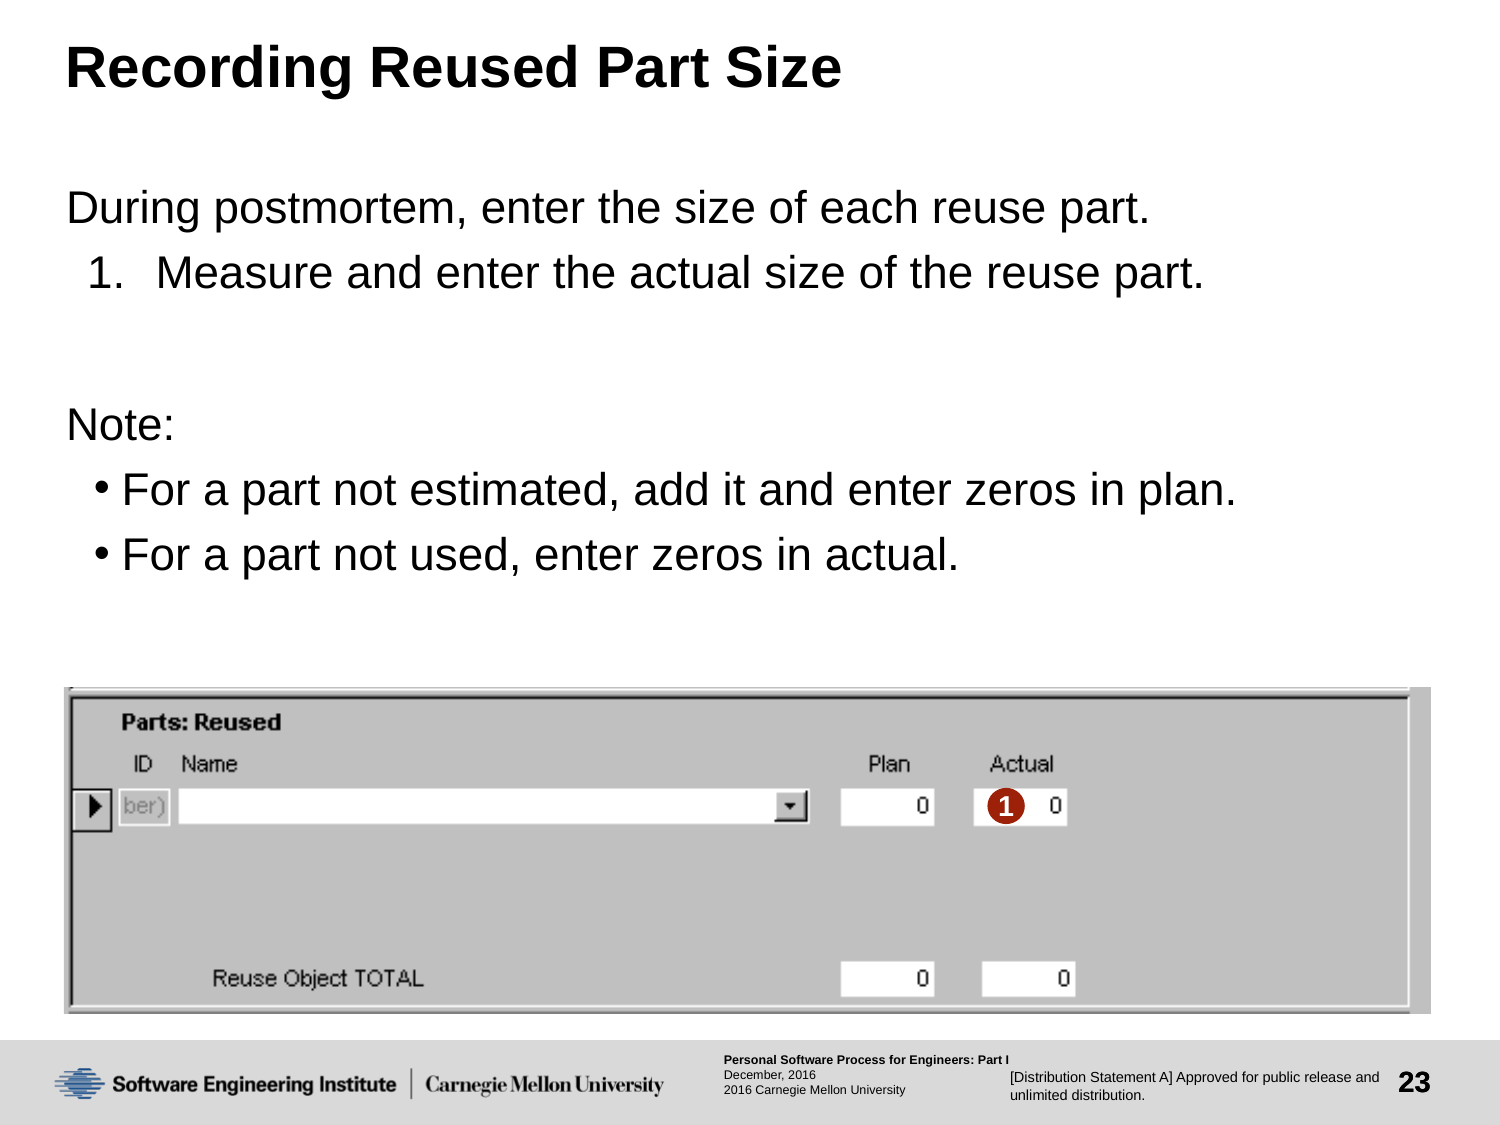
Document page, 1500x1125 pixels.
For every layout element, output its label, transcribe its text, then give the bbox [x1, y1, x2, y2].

picture [46, 1061, 673, 1104]
picture [63, 687, 1431, 1014]
list During postmortem, enter the size of each reuse part. Measure and enter the actual size of the reuse part. Note: For a part not estimated, add it and enter zeros in plan. For a part not used, enter zeros in actual. [65, 177, 1431, 687]
title Recording Reused Part Size [65, 37, 1313, 148]
